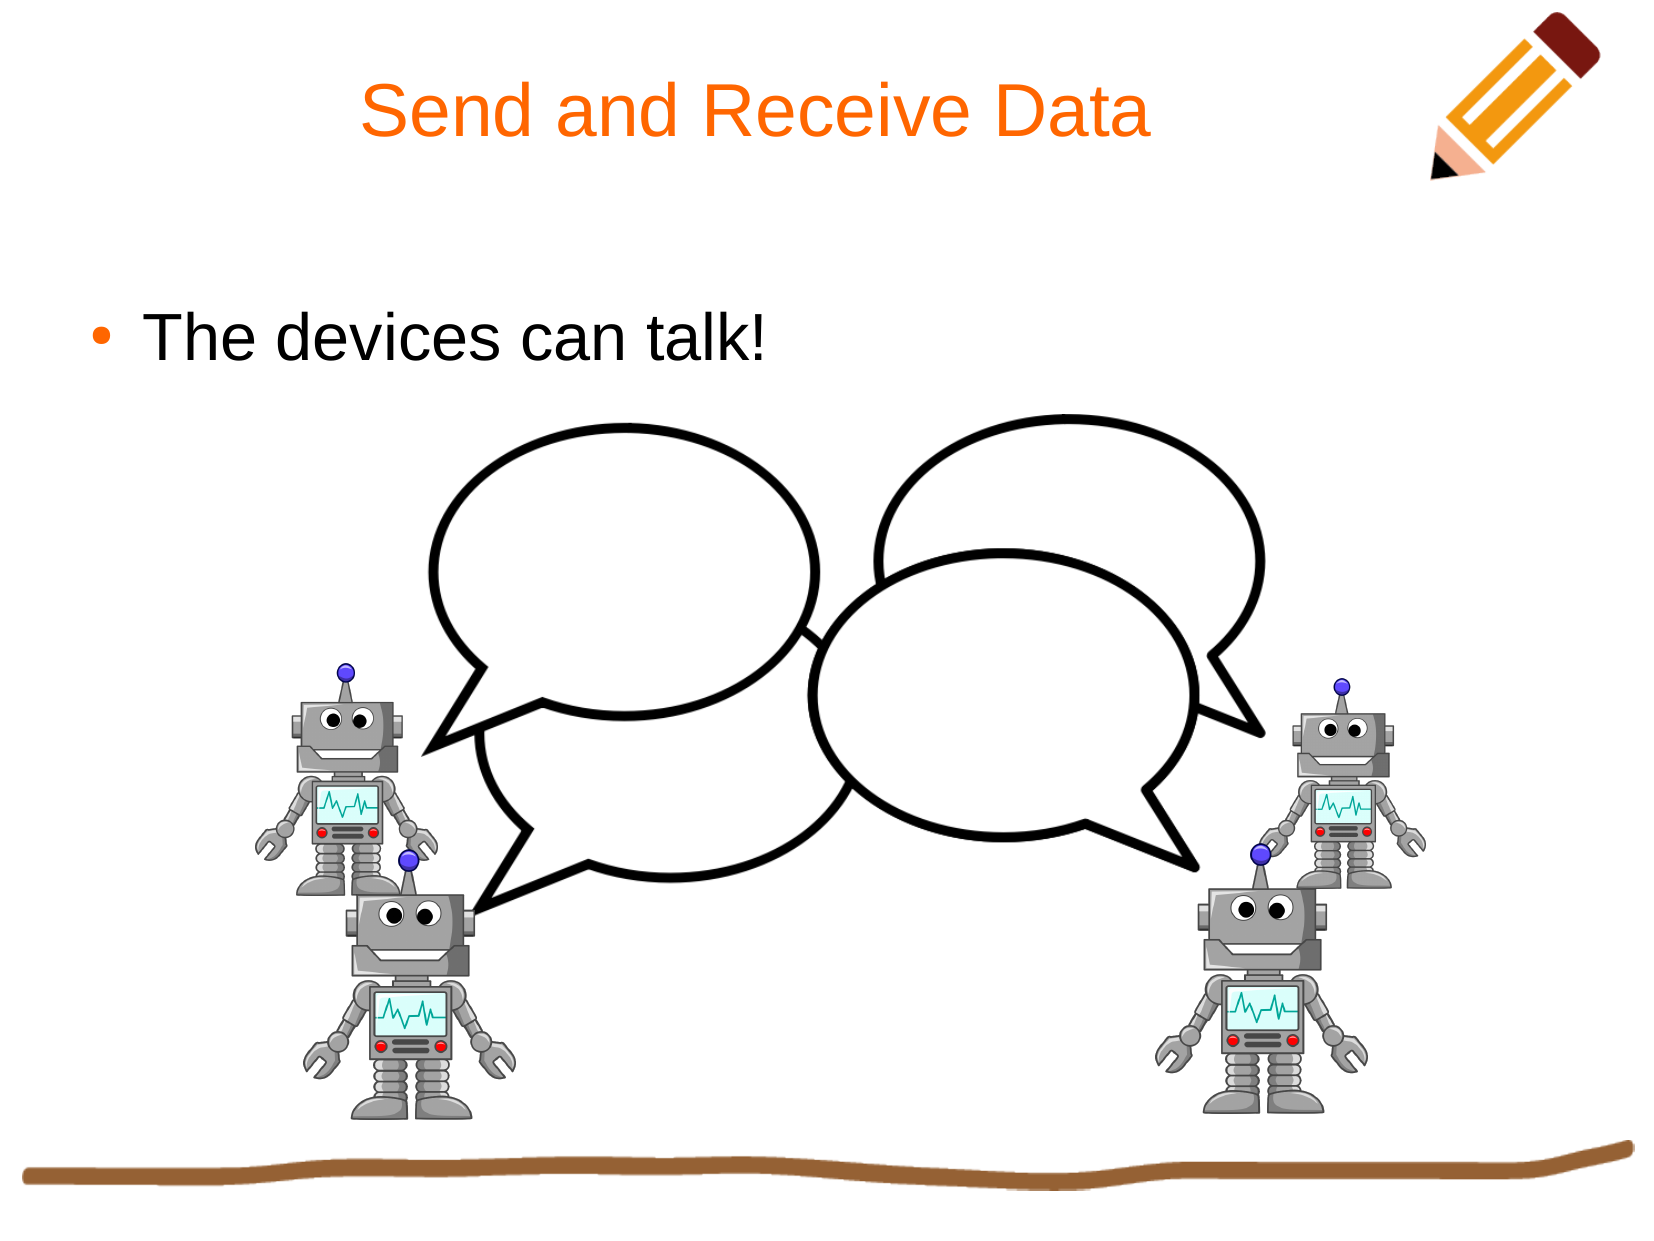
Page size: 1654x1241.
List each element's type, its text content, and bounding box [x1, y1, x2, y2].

list The devices can talk! [71, 300, 1561, 475]
picture [255, 475, 1426, 1120]
picture [22, 1140, 1635, 1191]
title Send and Receive Data [82, 49, 1430, 172]
picture [1430, 12, 1601, 181]
